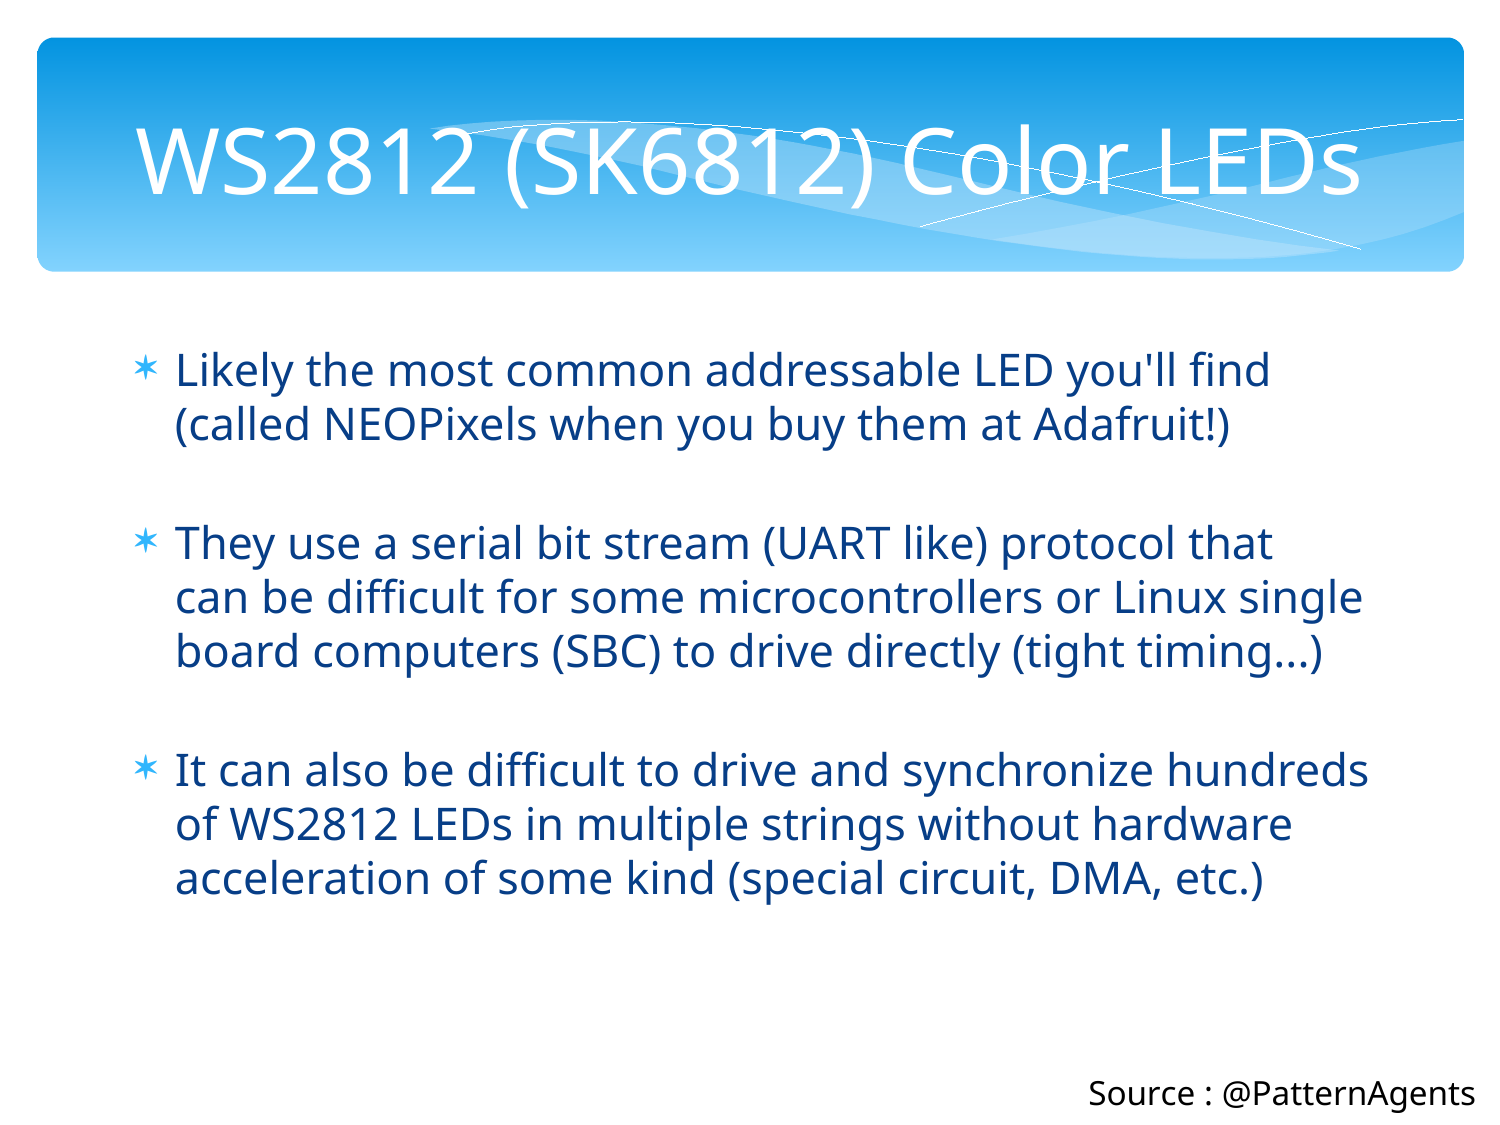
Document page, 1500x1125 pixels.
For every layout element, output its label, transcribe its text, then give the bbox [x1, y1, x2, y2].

text_box Source : @PatternAgents [1065, 1064, 1500, 1121]
title WS2812 (SK6812) Color LEDs [75, 55, 1426, 261]
list Likely the most common addressable LED you'll find (called NEOPixels when you buy them at Adafruit!) They use a serial bit stream (UART like) protocol that can be difficult for some microcontrollers or Linux single board computers (SBC) to drive directly (tight timing...) It can also be difficult to drive and synchronize hundreds of WS2812 LEDs in multiple strings without hardware acceleration of some kind (special circuit, DMA, etc.) [120, 333, 1411, 1066]
